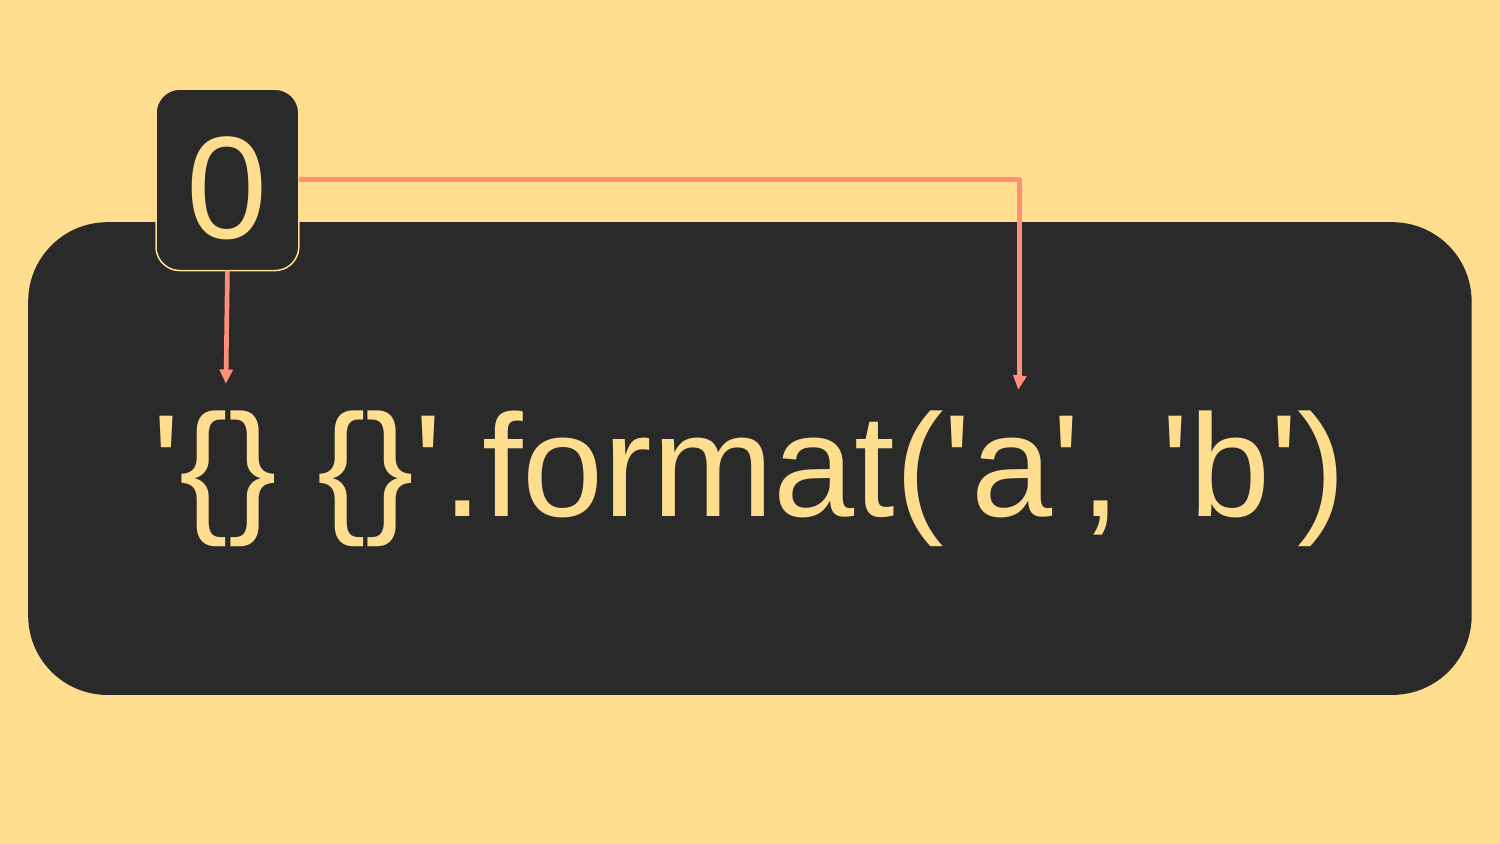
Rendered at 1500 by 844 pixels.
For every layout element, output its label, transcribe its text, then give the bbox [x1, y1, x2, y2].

text_box 0 [156, 89, 299, 271]
text_box '{} {}'.format('a', 'b') [28, 222, 1471, 695]
